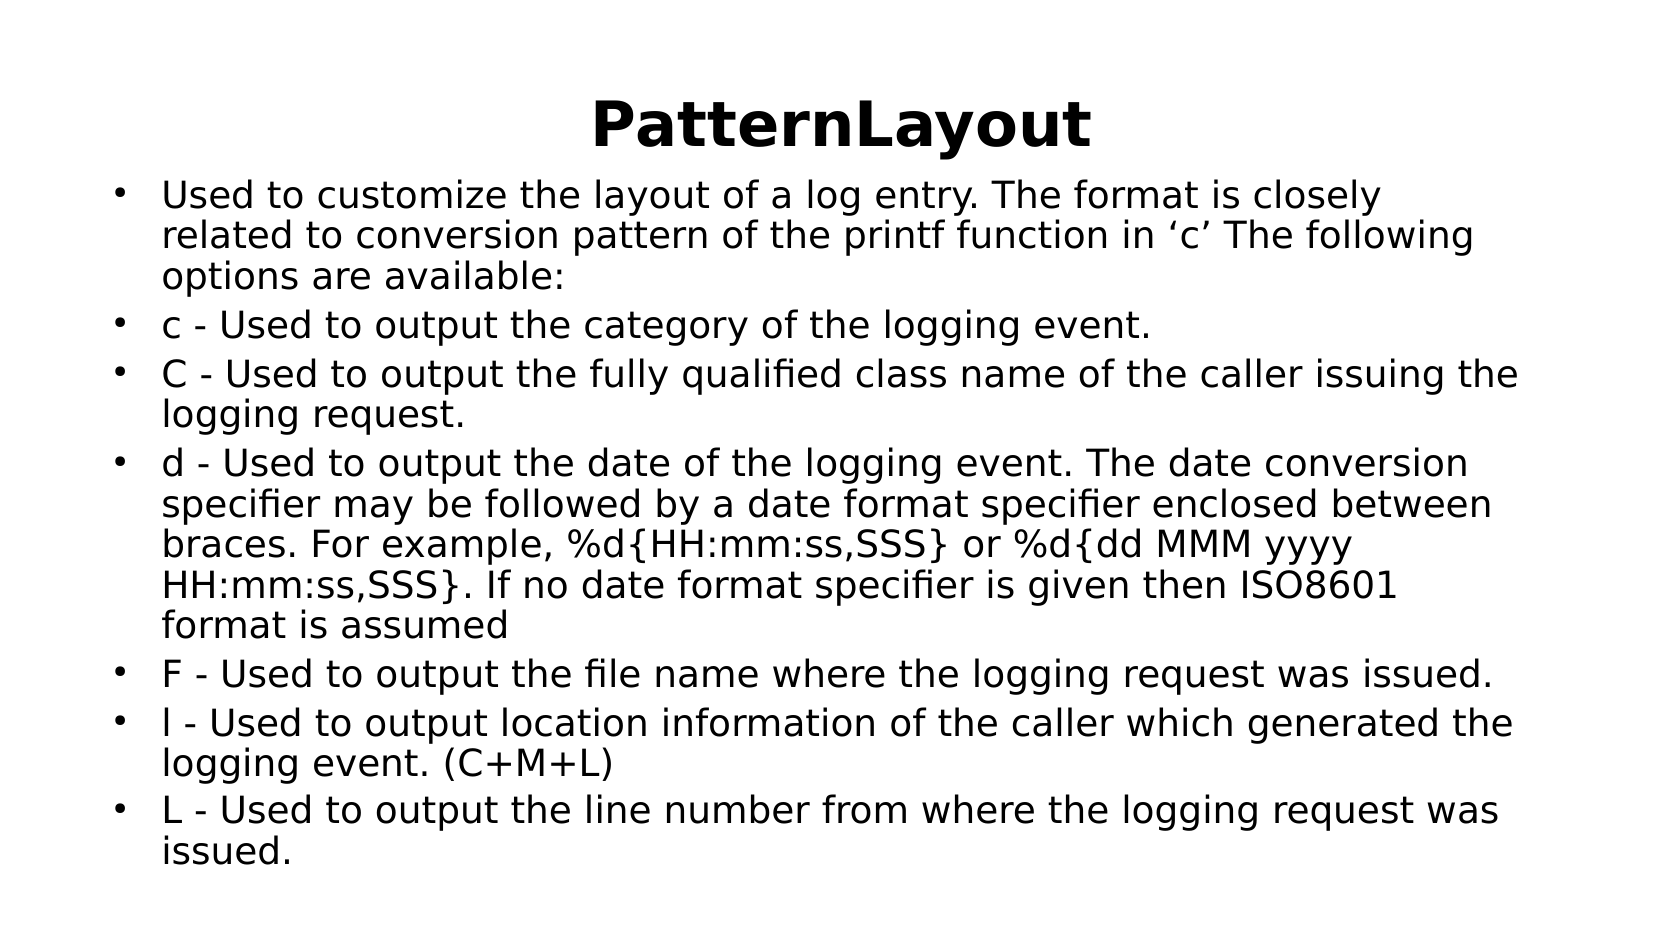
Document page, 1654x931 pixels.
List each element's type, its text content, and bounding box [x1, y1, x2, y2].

title PatternLayout [82, 36, 1602, 166]
list Used to customize the layout of a log entry. The format is closely related to conversion pattern of the printf function in ‘c’ The following options are available: c - Used to output the category of the logging event. C - Used to output the fully qualified class name of the caller issuing the logging request. d - Used to output the date of the logging event. The date conversion specifier may be followed by a date format specifier enclosed between braces. For example, %d{HH:mm:ss,SSS} or %d{dd MMM yyyy HH:mm:ss,SSS}. If no date format specifier is given then ISO8601 format is assumed F - Used to output the file name where the logging request was issued. l - Used to output location information of the caller which generated the logging event. (C+M+L) L - Used to output the line number from where the logging request was issued. [82, 168, 1538, 889]
